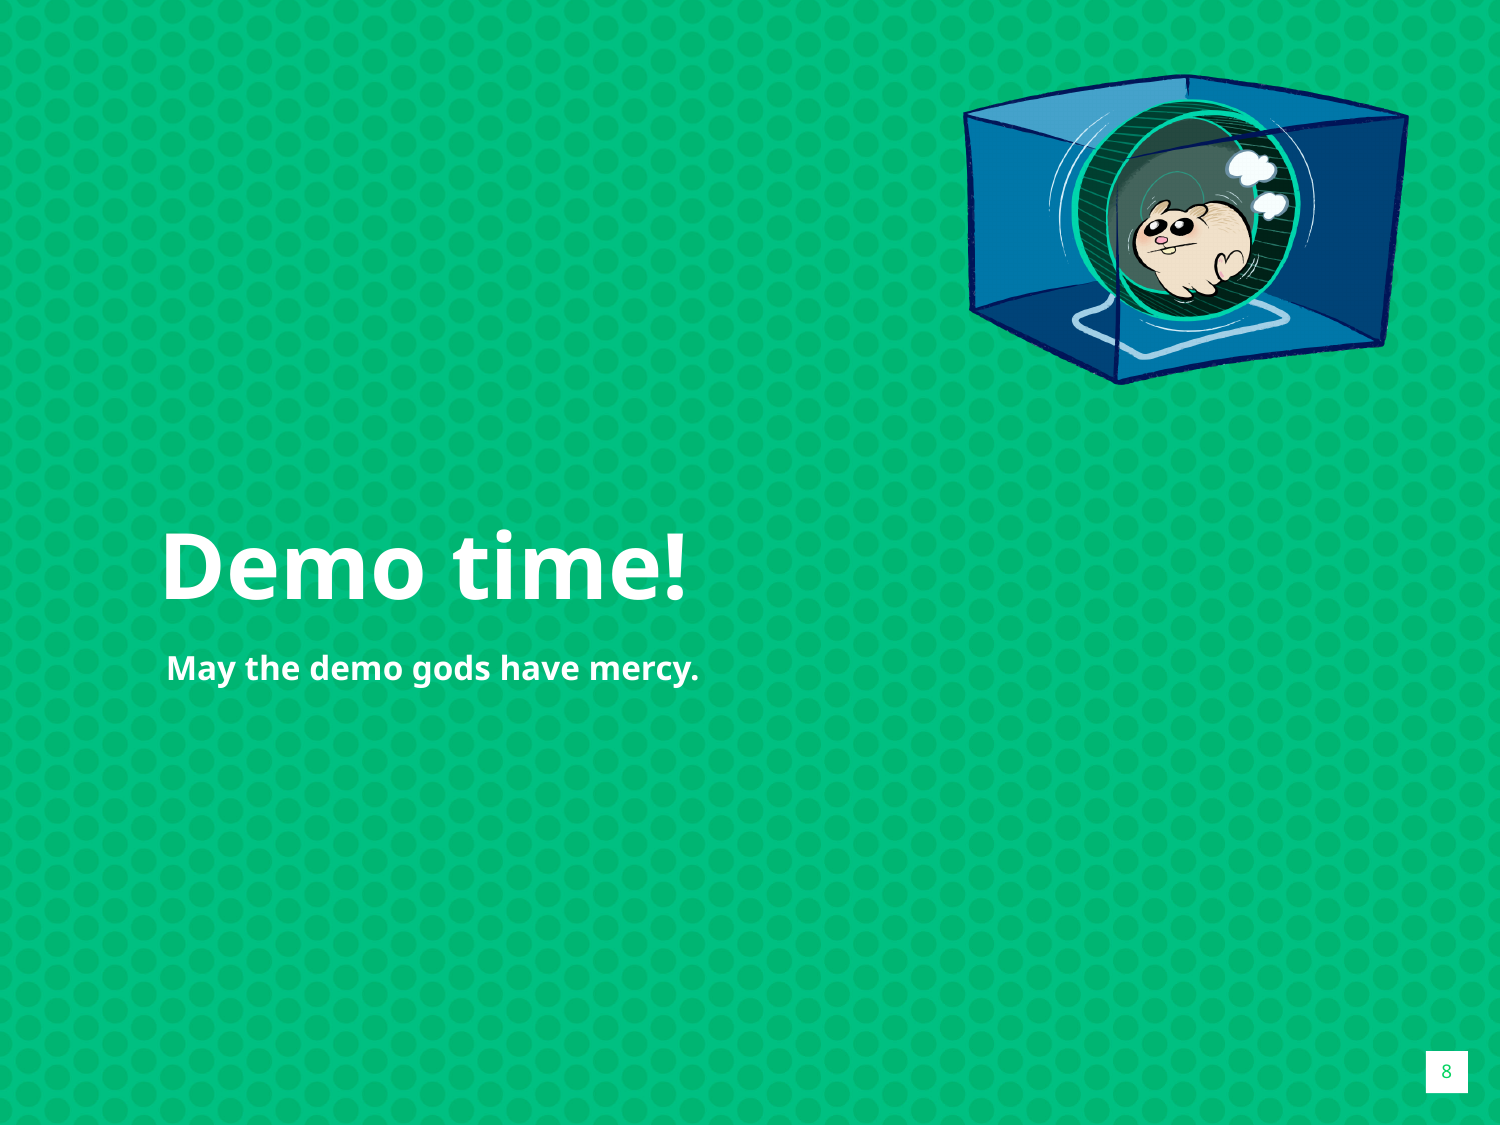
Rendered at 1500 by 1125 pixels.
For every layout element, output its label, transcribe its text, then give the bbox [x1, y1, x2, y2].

picture [0, 0, 1500, 1125]
text_box May the demo gods have mercy. [151, 637, 1321, 737]
title Demo time! [143, 364, 1394, 761]
text_box <number> [1425, 1051, 1468, 1094]
